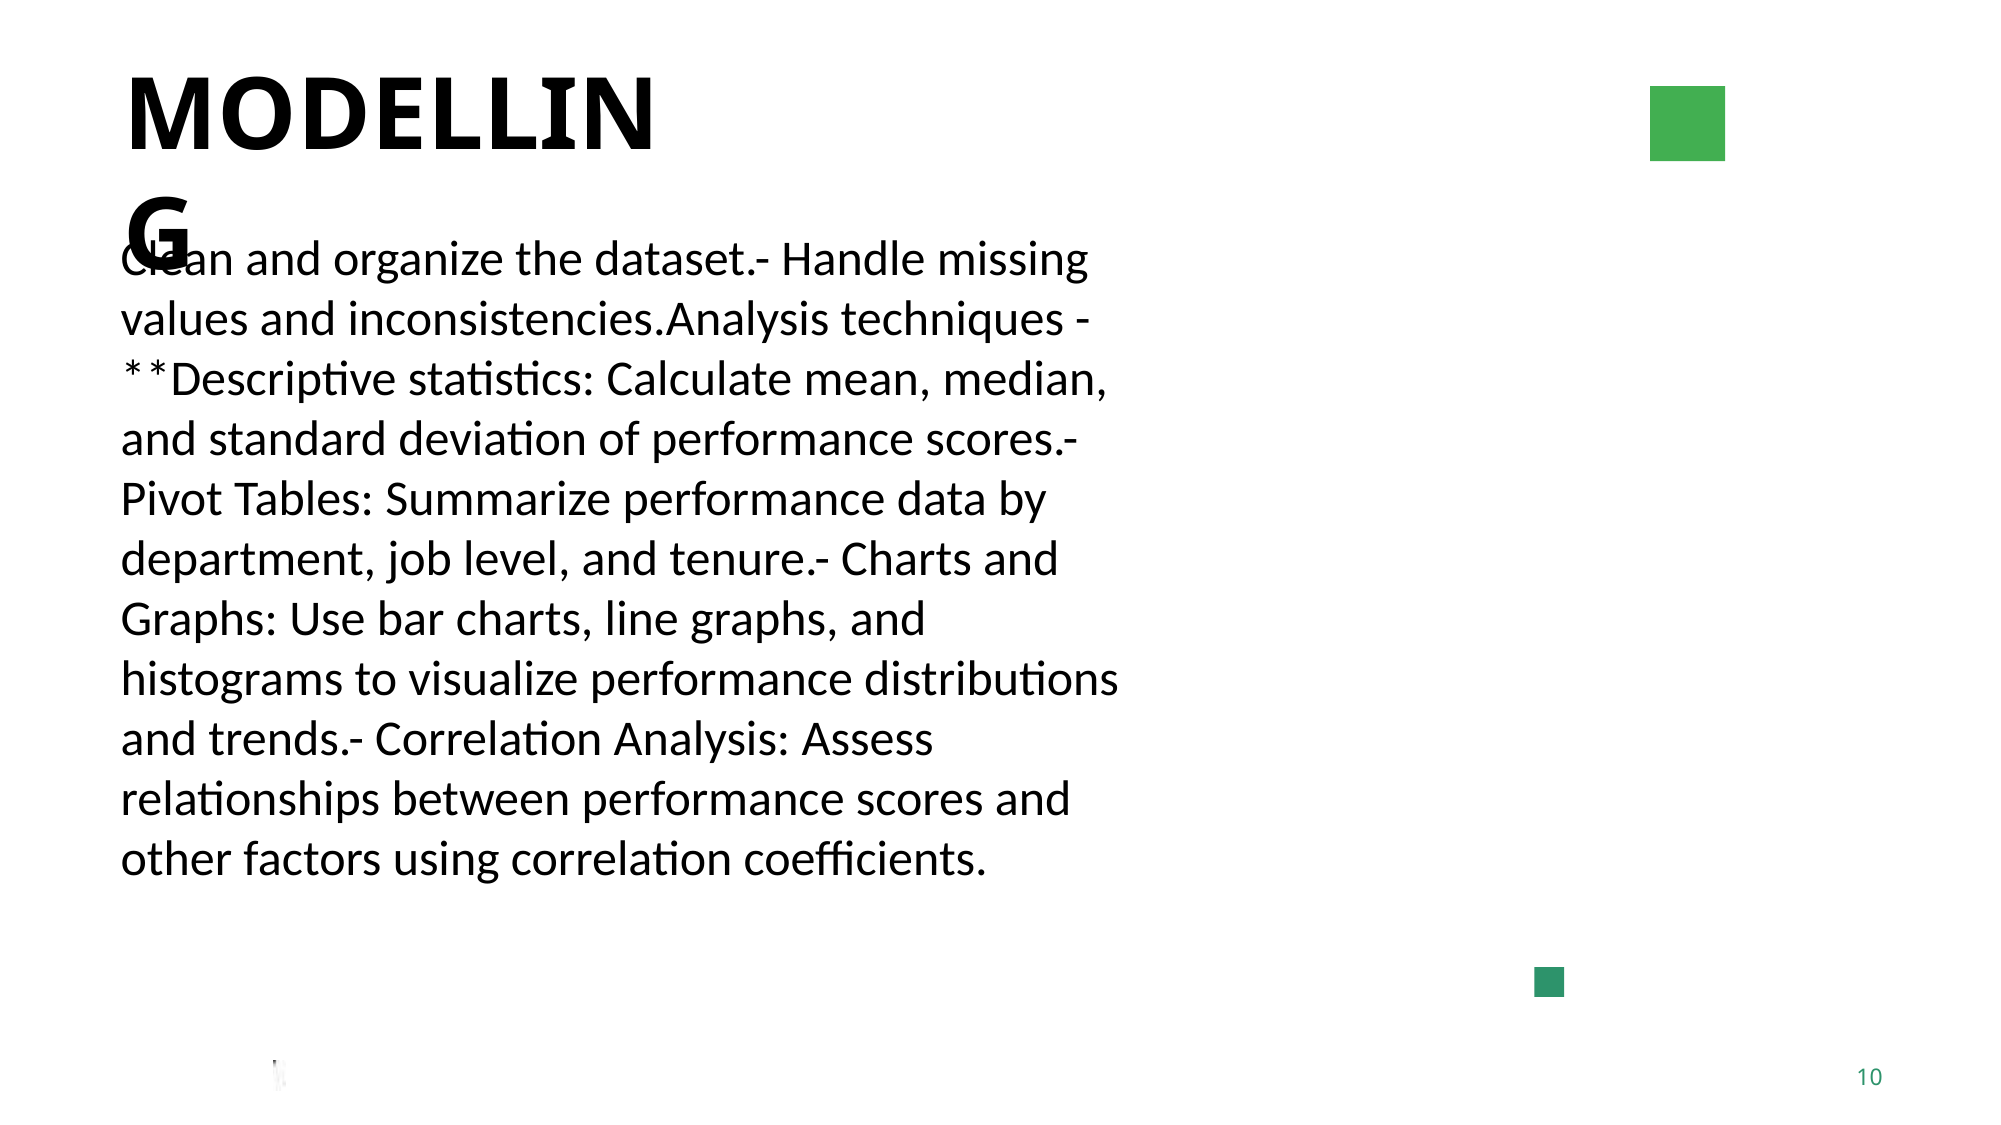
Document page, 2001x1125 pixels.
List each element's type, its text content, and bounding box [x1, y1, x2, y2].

picture [273, 1060, 286, 1091]
text_box [1650, 86, 1726, 162]
text_box MODELLING [121, 47, 664, 173]
text_box [1534, 967, 1565, 997]
text_box 10 [1849, 1061, 1888, 1094]
text_box Clean and organize the dataset.- Handle missing values and inconsistencies.Analysis techniques - **Descriptive statistics: Calculate mean, median, and standard deviation of performance scores.- Pivot Tables: Summarize performance data by department, job level, and tenure.- Charts and Graphs: Use bar charts, line graphs, and histograms to visualize performance distributions and trends.- Correlation Analysis: Assess relationships between performance scores and other factors using correlation coefficients. [105, 218, 1152, 901]
